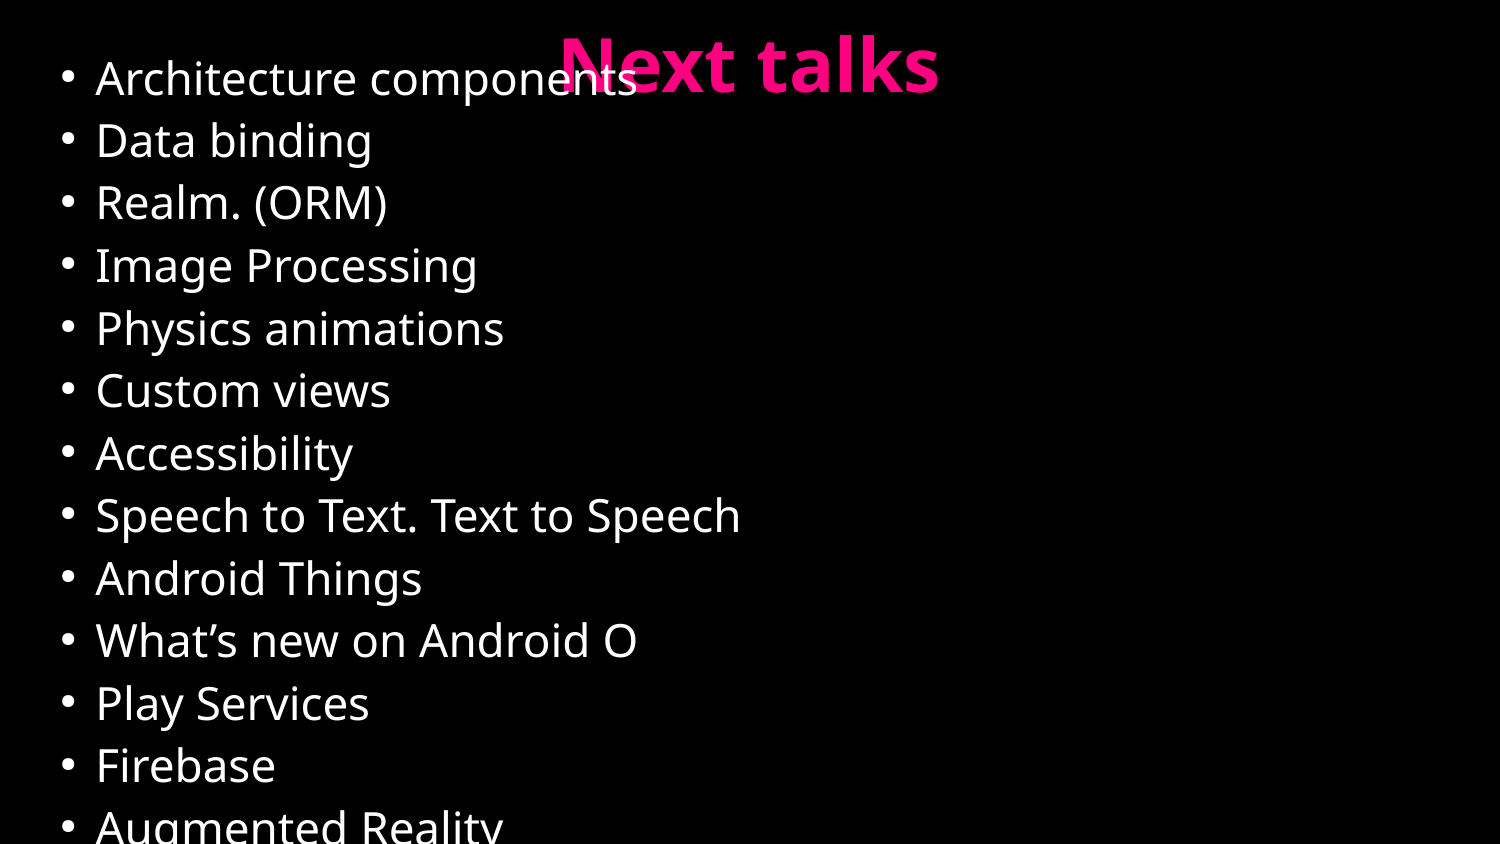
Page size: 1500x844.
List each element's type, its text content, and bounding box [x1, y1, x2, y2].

title Next talks [83, 28, 1416, 136]
subtitle Architecture components Data binding Realm. (ORM) Image Processing Physics animations Custom views Accessibility Speech to Text. Text to Speech Android Things What’s new on Android O Play Services Firebase Augmented Reality [60, 126, 1381, 841]
